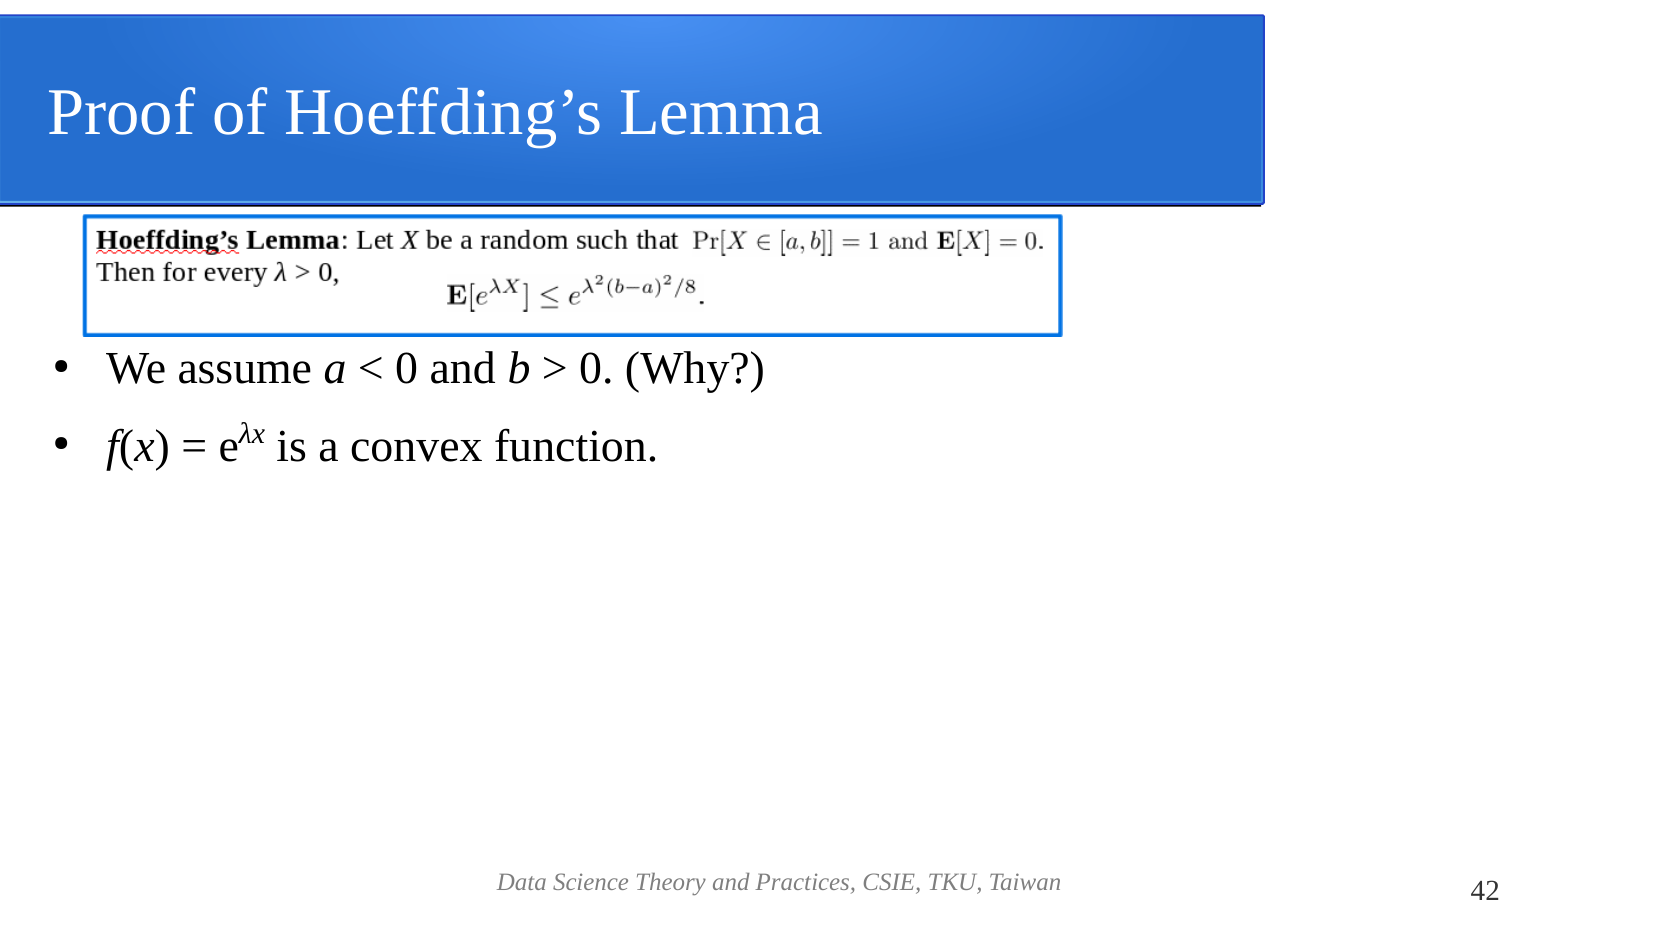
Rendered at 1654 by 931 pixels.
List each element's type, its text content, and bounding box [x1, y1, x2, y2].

picture [82, 212, 1063, 337]
title Proof of Hoeffding’s Lemma [47, 35, 1199, 189]
list We assume a < 0 and b > 0. (Why?) f(x) = eλx is a convex function. [35, 342, 1524, 764]
